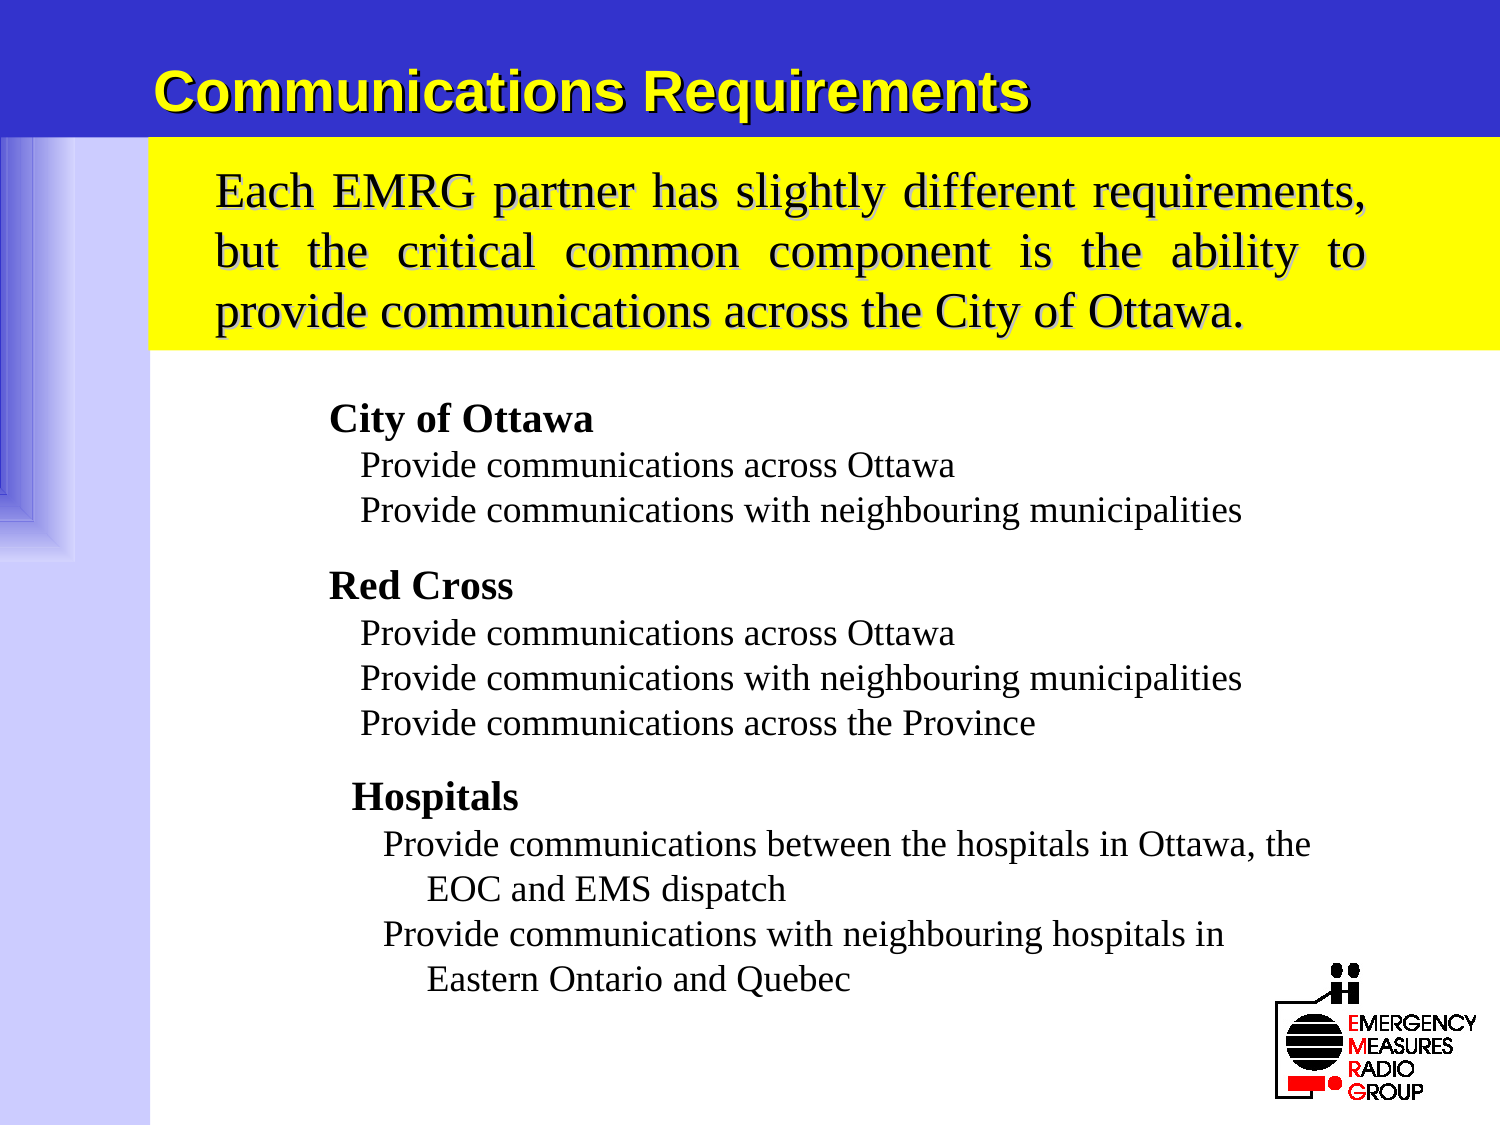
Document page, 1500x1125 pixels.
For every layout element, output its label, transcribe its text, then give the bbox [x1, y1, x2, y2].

picture [1275, 963, 1476, 1100]
text_box Communications Requirements [139, 45, 1047, 131]
text_box Red Cross Provide communications across Ottawa Provide communications with neighbouring municipalities Provide communications across the Province [314, 550, 1347, 751]
text_box [148, 137, 1500, 351]
text_box Each EMRG partner has slightly different requirements, but the critical common component is the ability to provide communications across the City of Ottawa. [200, 149, 1383, 346]
text_box Hospitals Provide communications between the hospitals in Ottawa, the EOC and EMS dispatch Provide communications with neighbouring hospitals in Eastern Ontario and Quebec [336, 760, 1355, 1007]
text_box City of Ottawa Provide communications across Ottawa Provide communications with neighbouring municipalities [314, 382, 1347, 539]
